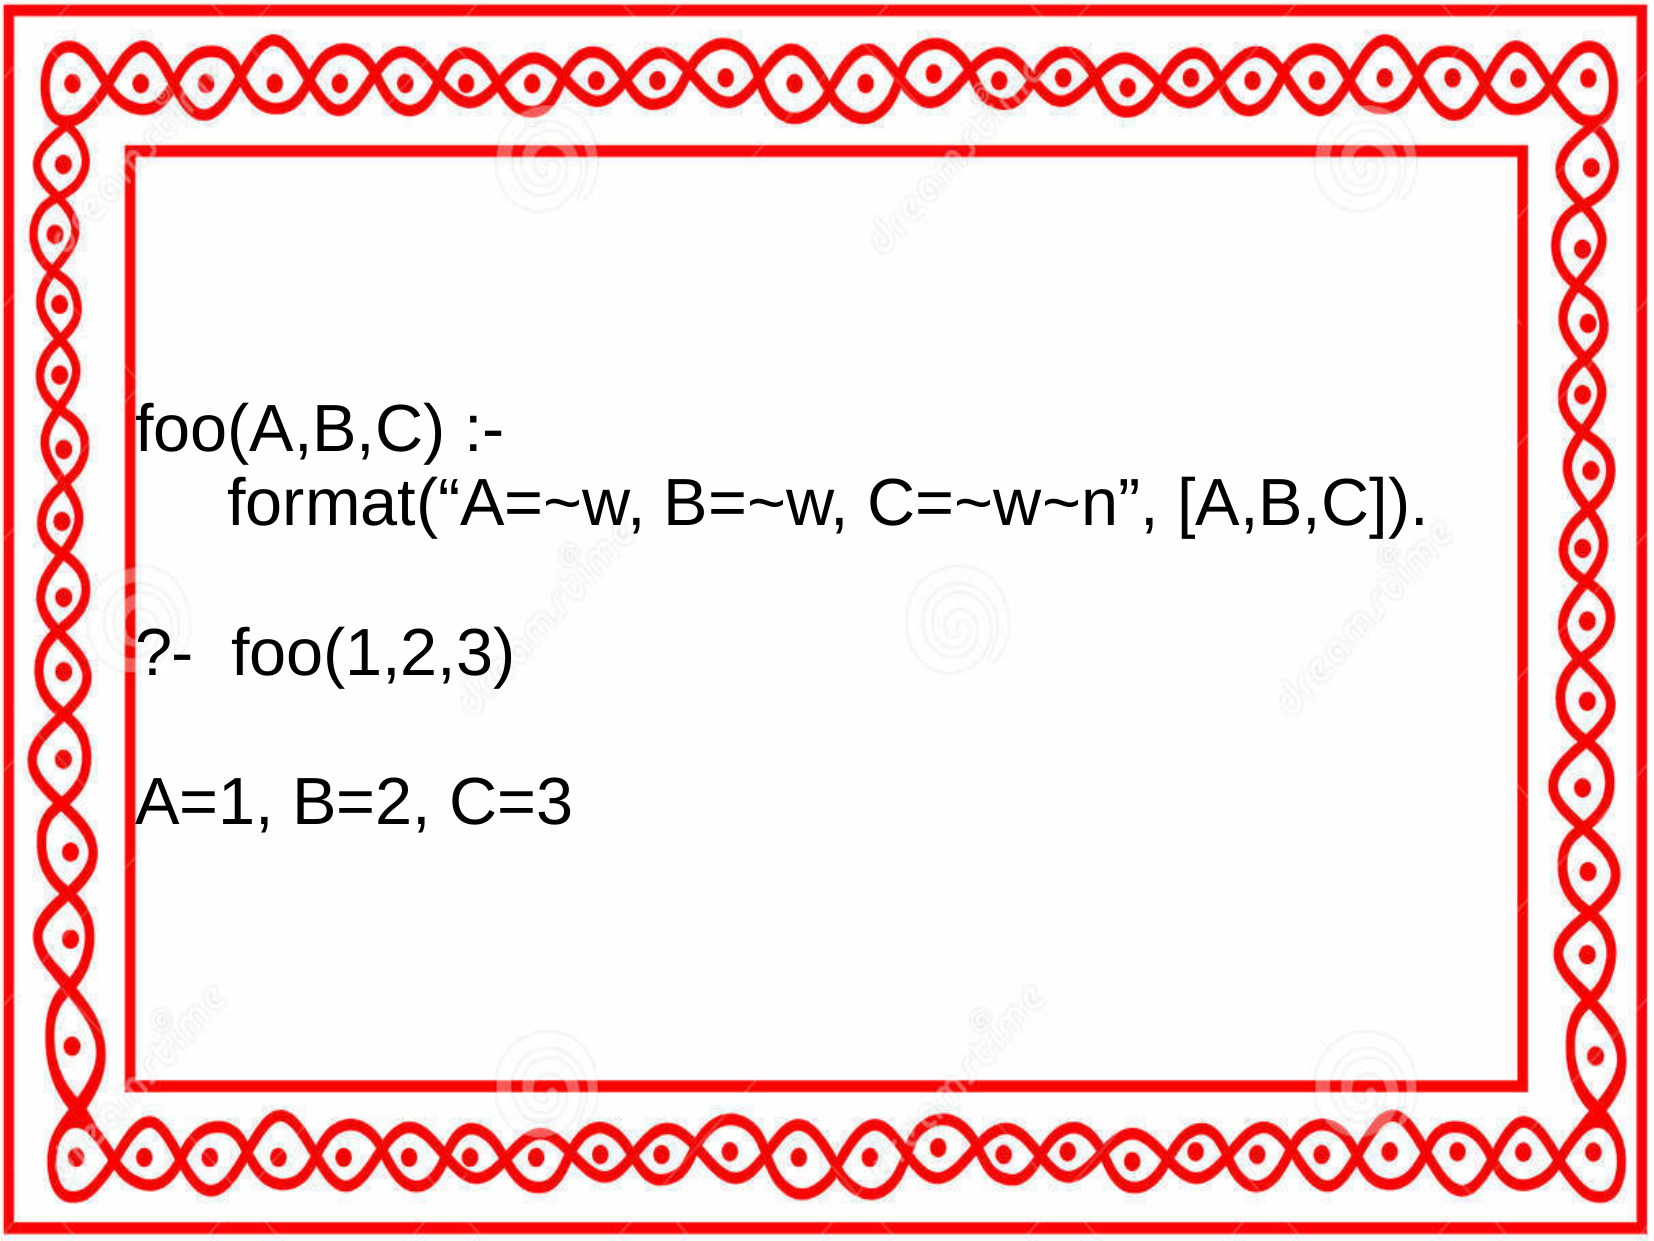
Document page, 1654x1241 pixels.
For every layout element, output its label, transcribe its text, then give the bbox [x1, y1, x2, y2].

subtitle foo(A,B,C) :- format(“A=~w, B=~w, C=~w~n”, [A,B,C]). ?- foo(1,2,3) A=1, B=2, C=3 [135, 149, 1516, 1081]
picture [0, 0, 1654, 1241]
